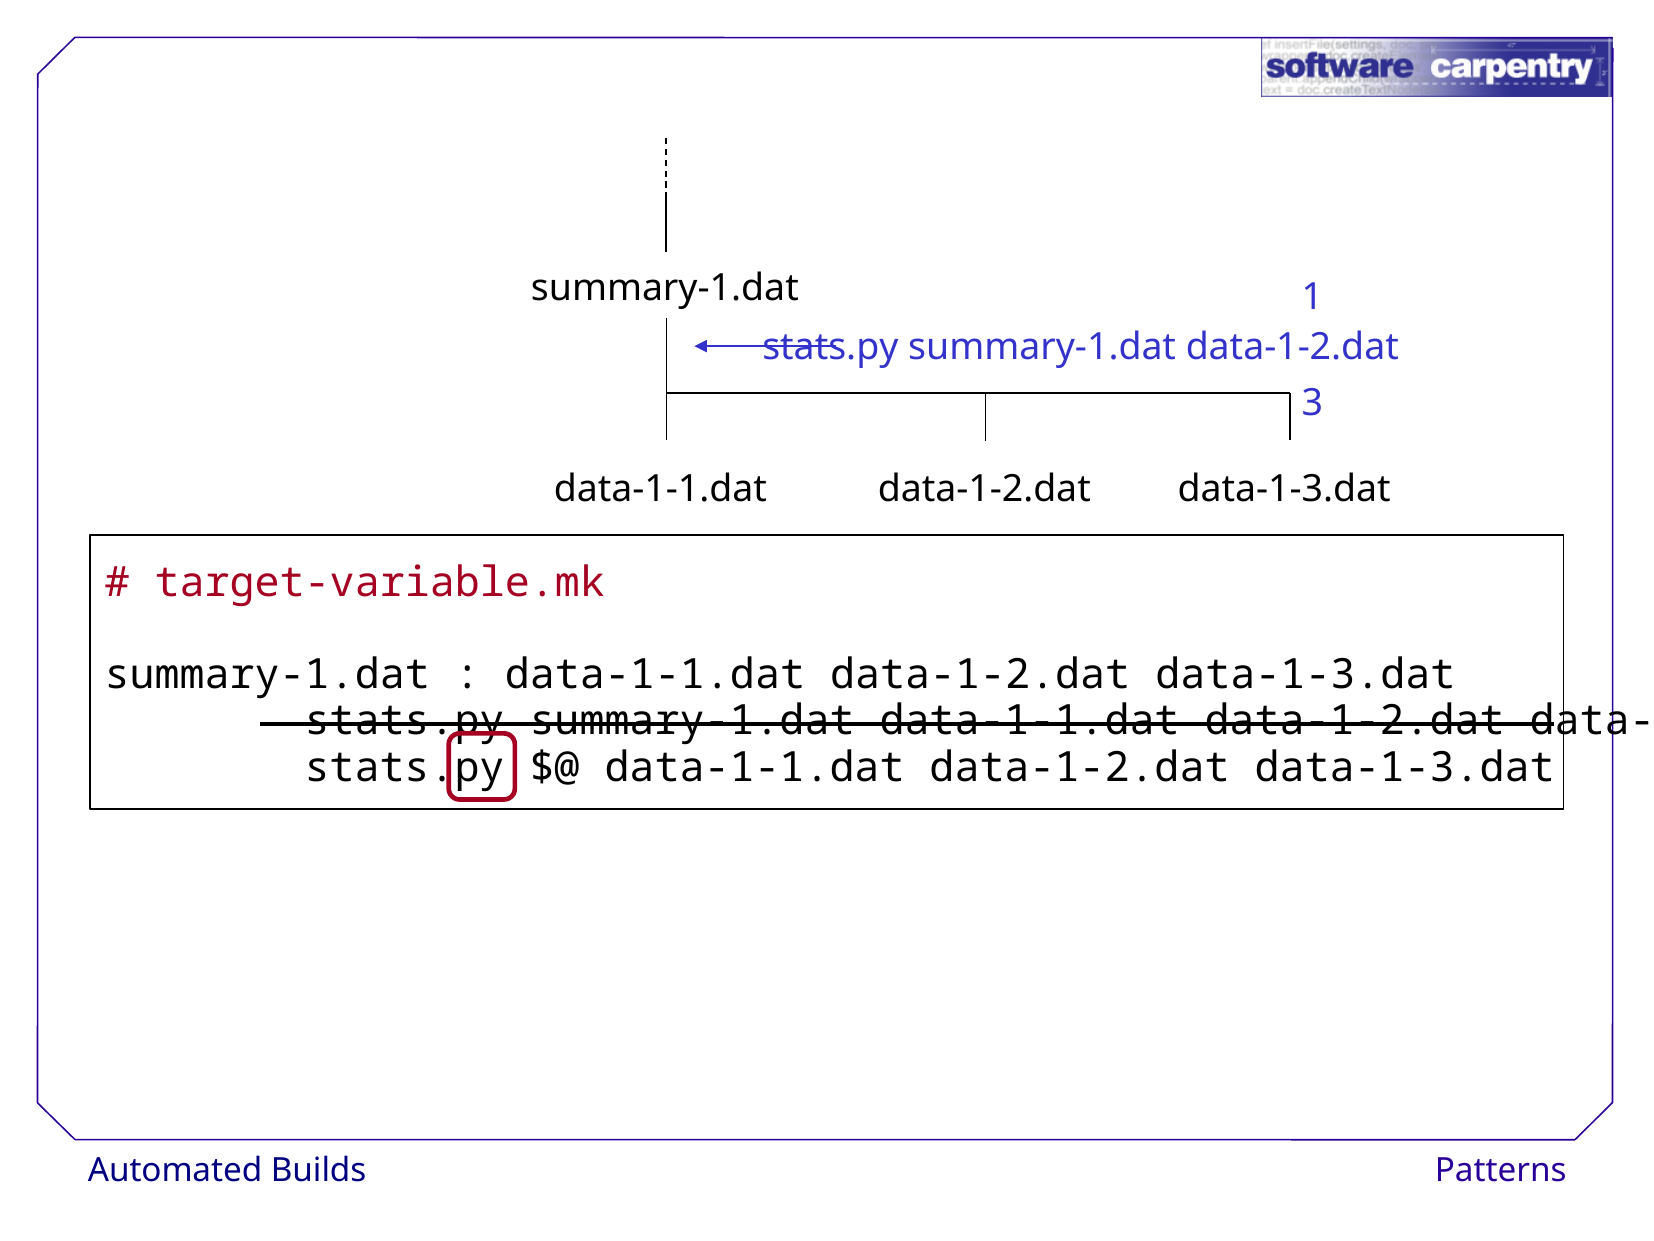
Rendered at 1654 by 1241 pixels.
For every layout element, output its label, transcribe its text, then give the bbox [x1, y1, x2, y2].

text_box summary-1.dat [441, 232, 889, 316]
text_box 1 [1286, 241, 1489, 325]
text_box data-1-2.dat [788, 433, 1181, 517]
text_box # target-variable.mk summary-1.dat : data-1-1.dat data-1-2.dat data-1-3.dat stats.py summary-1.dat data-1-1.dat data-1-2.dat data-1-3.dat stats.py $@ data-1-1.dat data-1-2.dat data-1-3.dat [89, 534, 1564, 810]
text_box 3 [1286, 348, 1489, 432]
text_box data-1-1.dat [464, 433, 788, 517]
picture [1261, 39, 1613, 97]
text_box data-1-3.dat [1181, 433, 1481, 517]
text_box stats.py summary-1.dat data-1-2.dat [747, 291, 1565, 375]
